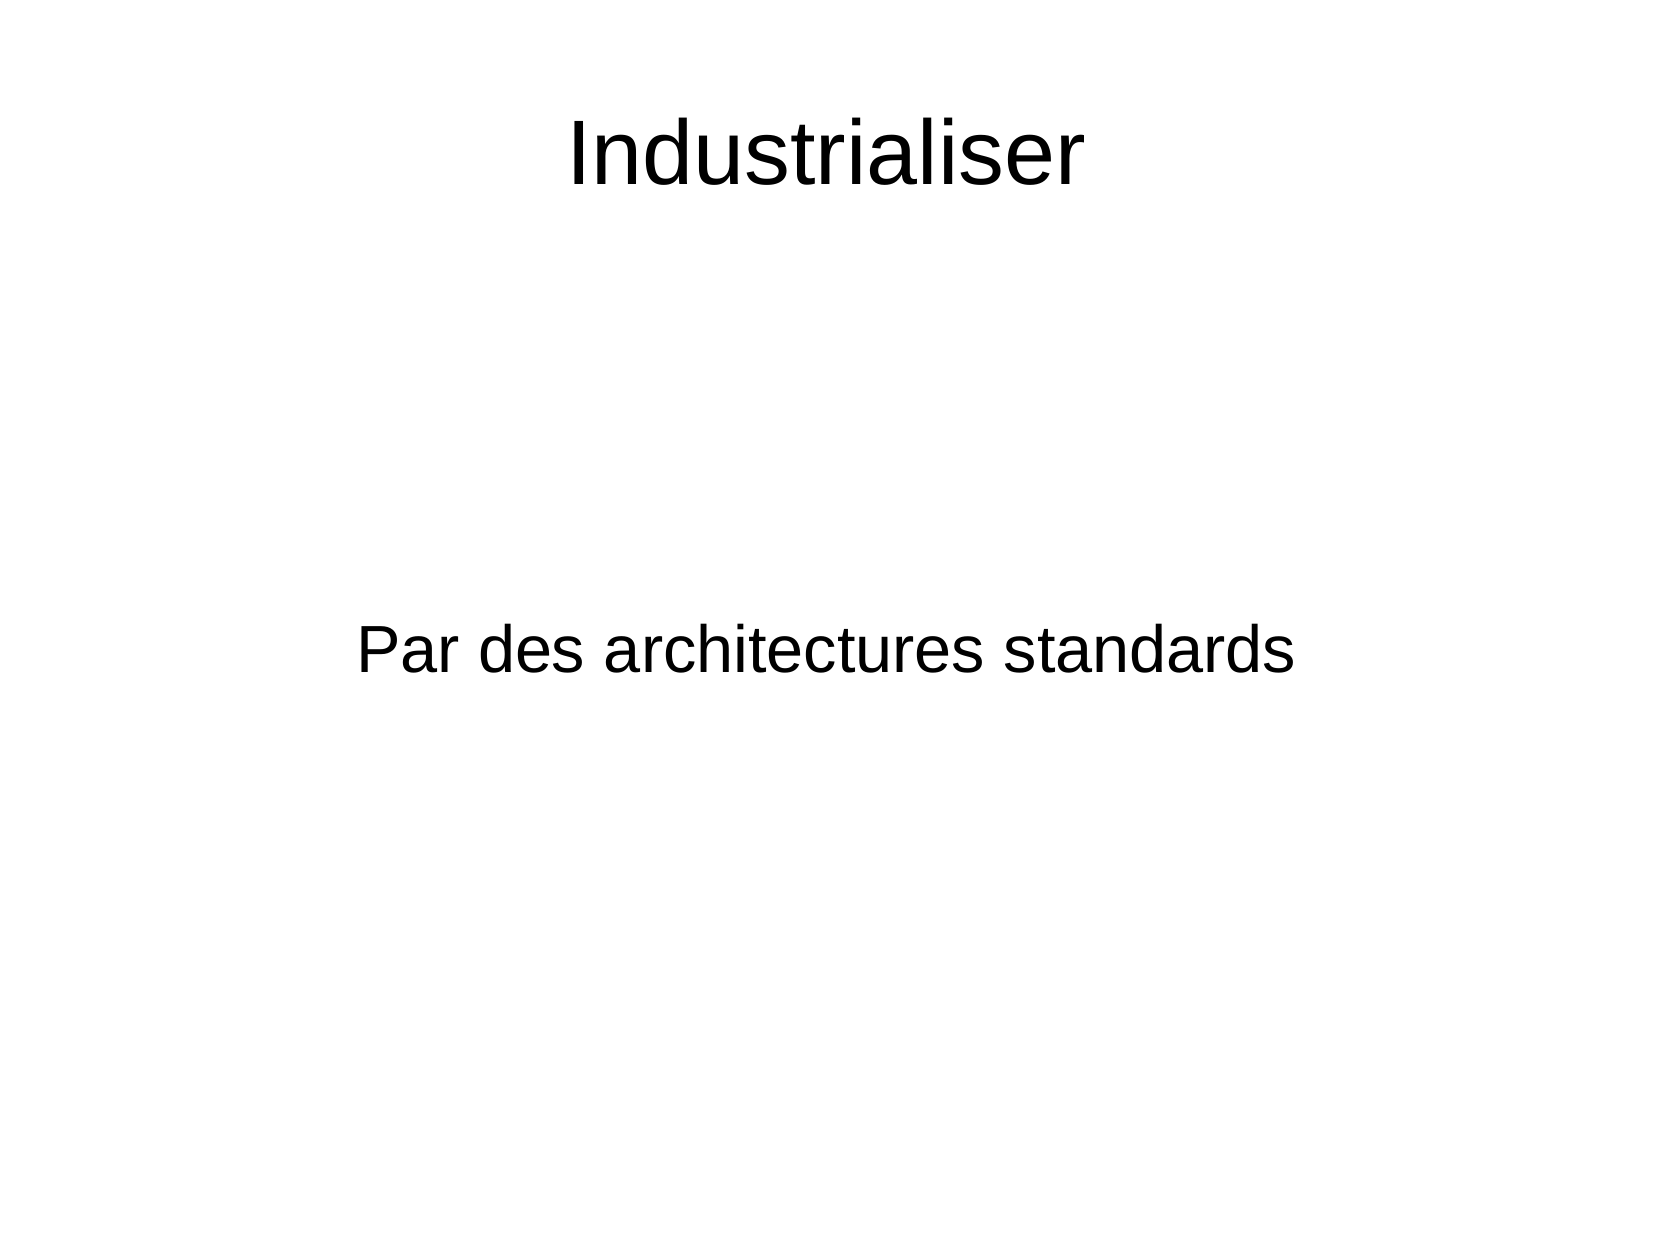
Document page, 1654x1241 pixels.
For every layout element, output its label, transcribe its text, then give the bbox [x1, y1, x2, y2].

subtitle Par des architectures standards [82, 290, 1571, 1010]
title Industrialiser [82, 49, 1571, 257]
